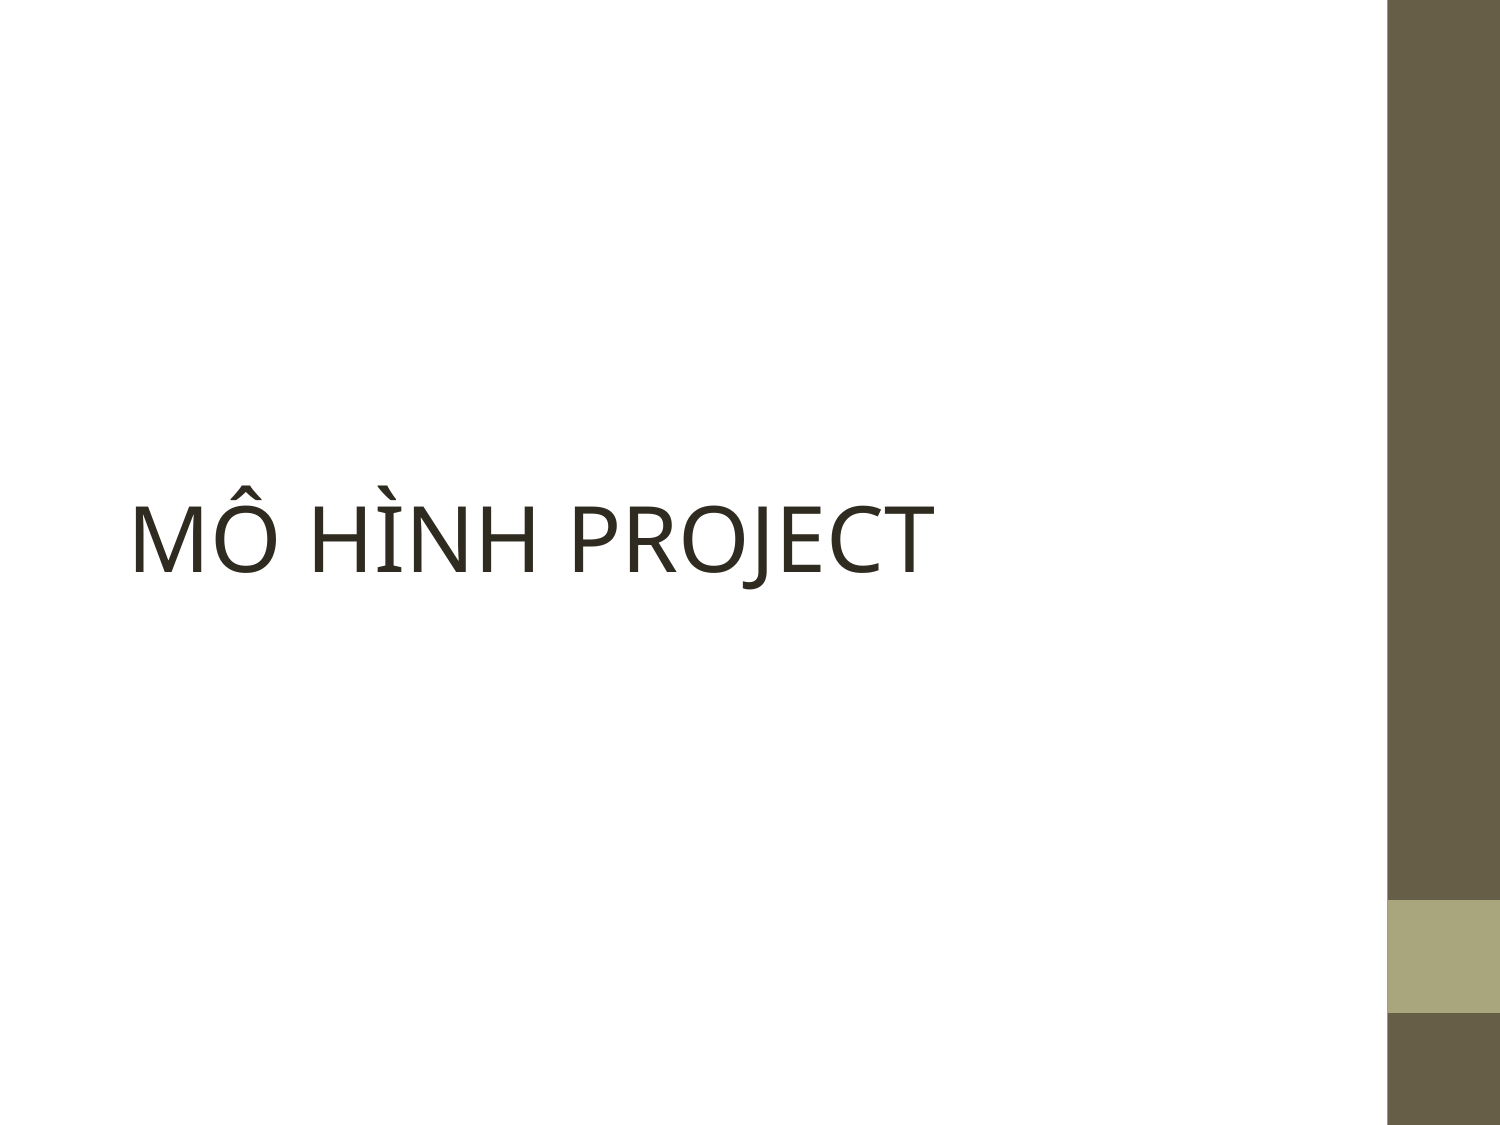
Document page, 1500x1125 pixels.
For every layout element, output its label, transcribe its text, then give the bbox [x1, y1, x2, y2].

list MÔ HÌNH PROJECT [75, 262, 1326, 1051]
